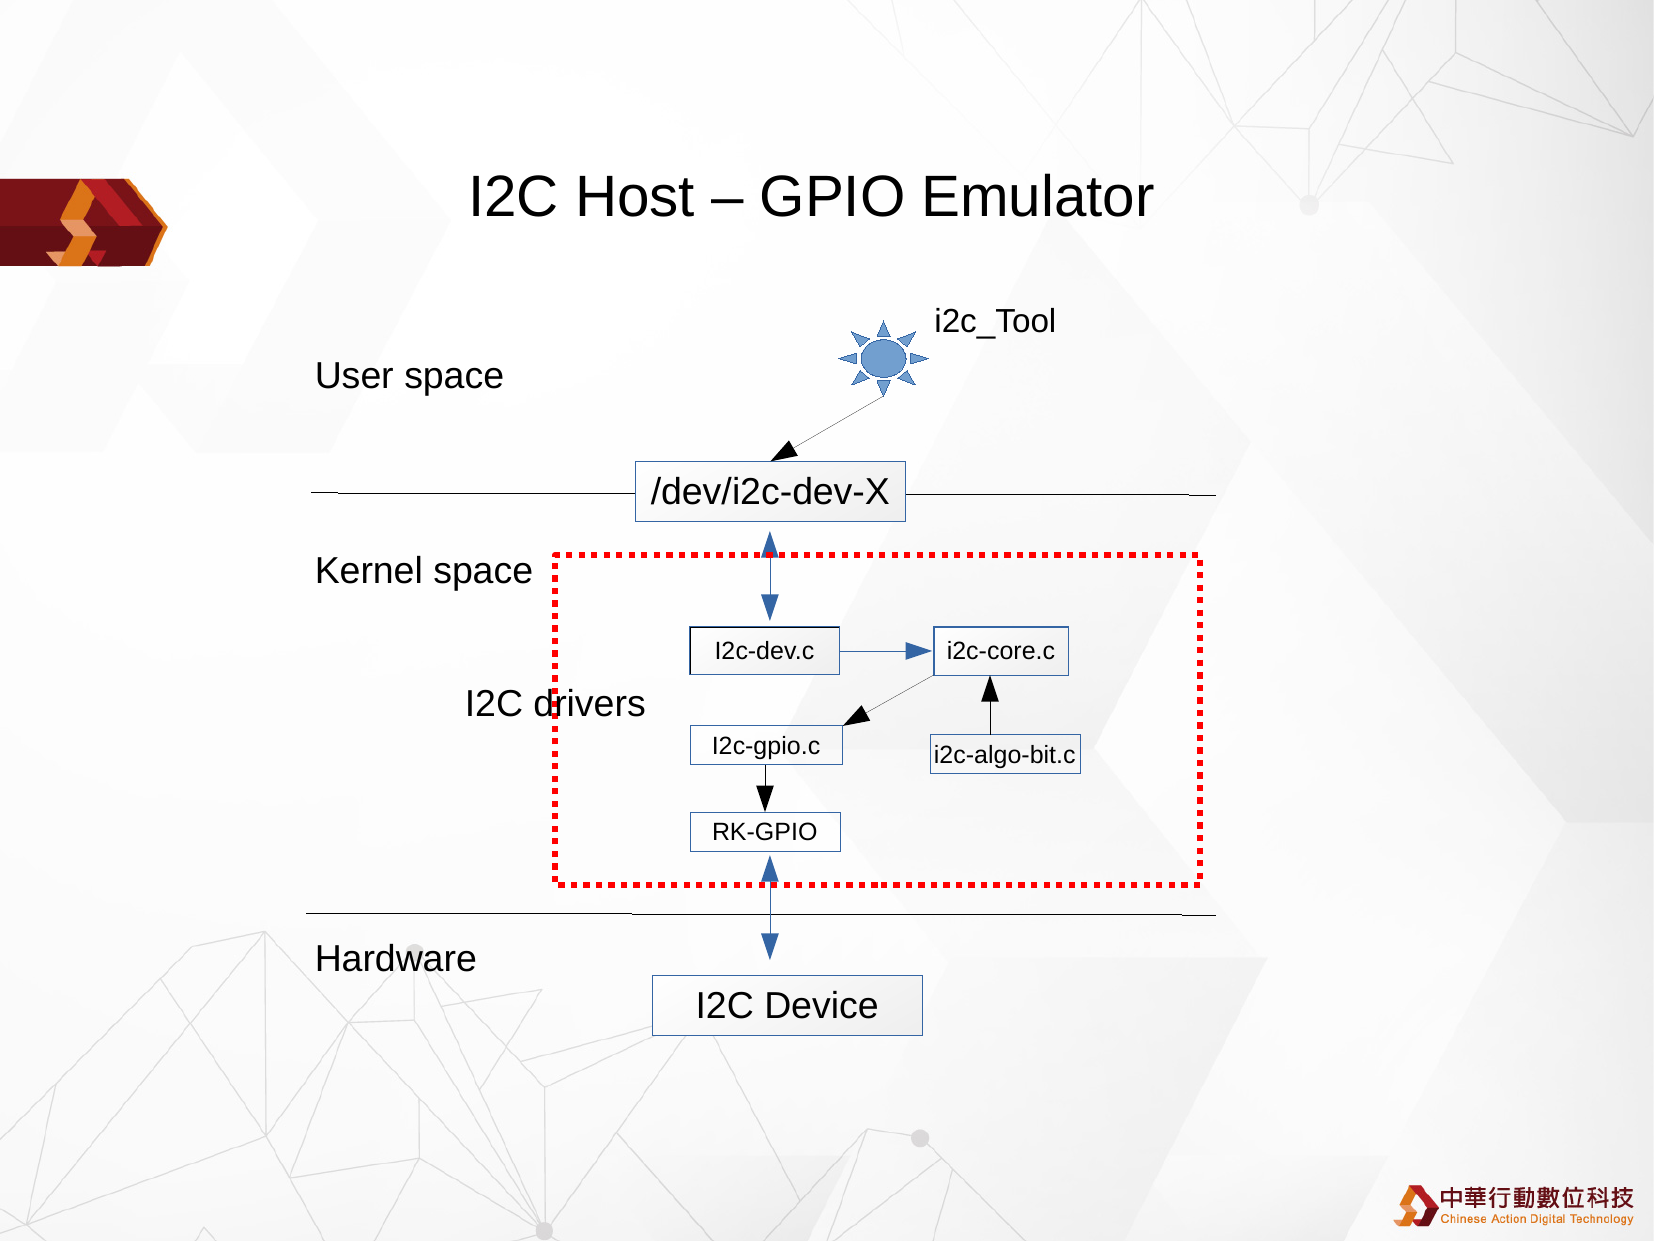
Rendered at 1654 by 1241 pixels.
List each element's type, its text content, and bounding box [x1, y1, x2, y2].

text_box i2c_Tool [881, 295, 1111, 361]
text_box I2C drivers [450, 675, 706, 736]
text_box User space [300, 347, 526, 421]
text_box [851, 331, 870, 347]
text_box Hardware [300, 930, 496, 991]
text_box [861, 339, 906, 378]
text_box /dev/i2c-dev-X [635, 461, 906, 522]
text_box I2c-gpio.c [690, 725, 843, 765]
title I2C Host – GPIO Emulator [118, 112, 1506, 281]
text_box Kernel space [300, 542, 571, 616]
picture [0, 0, 1654, 1241]
text_box RK-GPIO [690, 812, 841, 852]
text_box I2C Device [652, 975, 923, 1036]
text_box [897, 370, 916, 385]
text_box I2c-dev.c [689, 626, 840, 675]
text_box [877, 326, 881, 337]
text_box i2c-algo-bit.c [930, 734, 1081, 774]
text_box [877, 380, 891, 395]
text_box i2c-core.c [933, 626, 1069, 676]
text_box [838, 353, 857, 364]
text_box [851, 370, 870, 385]
